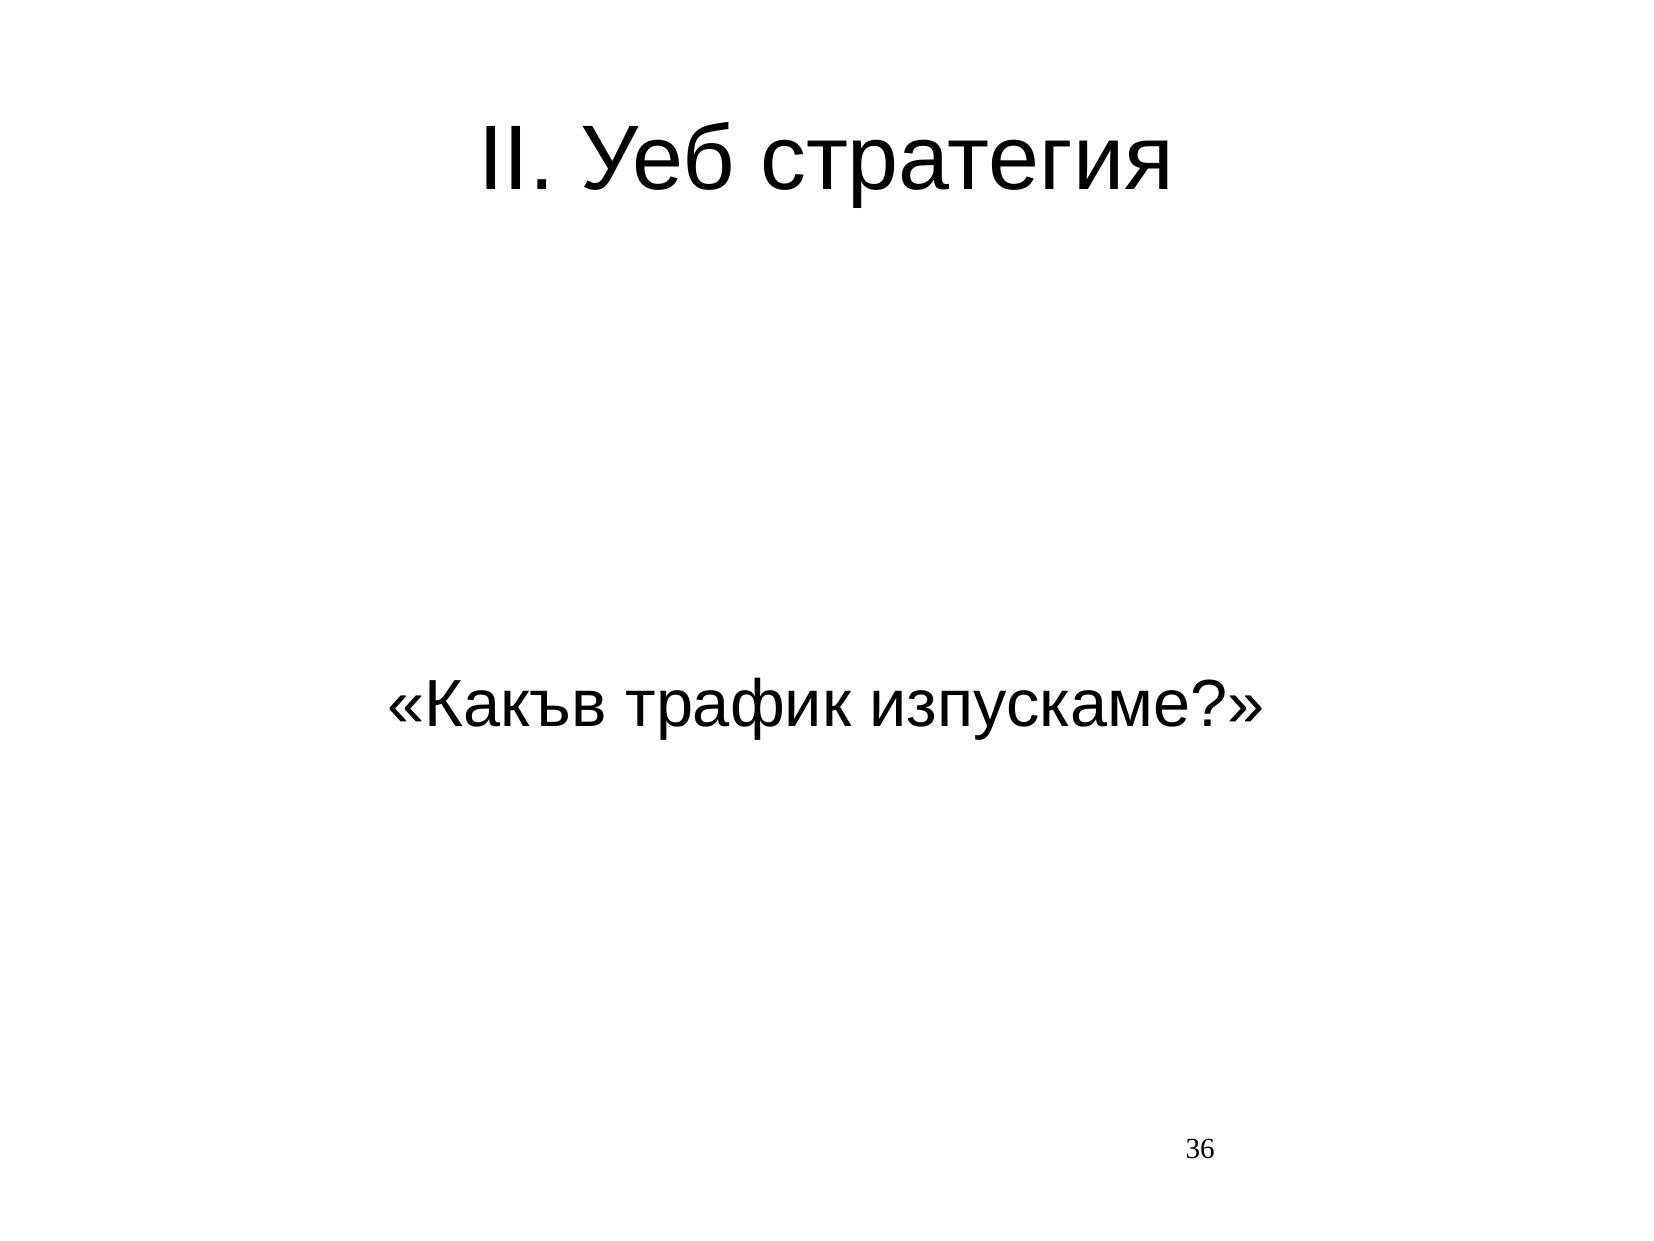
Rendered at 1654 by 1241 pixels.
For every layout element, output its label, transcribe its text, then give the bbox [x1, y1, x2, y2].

title II. Уеб стратегия [82, 49, 1571, 257]
subtitle «Какъв трафик изпускаме?» [82, 290, 1571, 1109]
text_box [1185, 1129, 1571, 1216]
